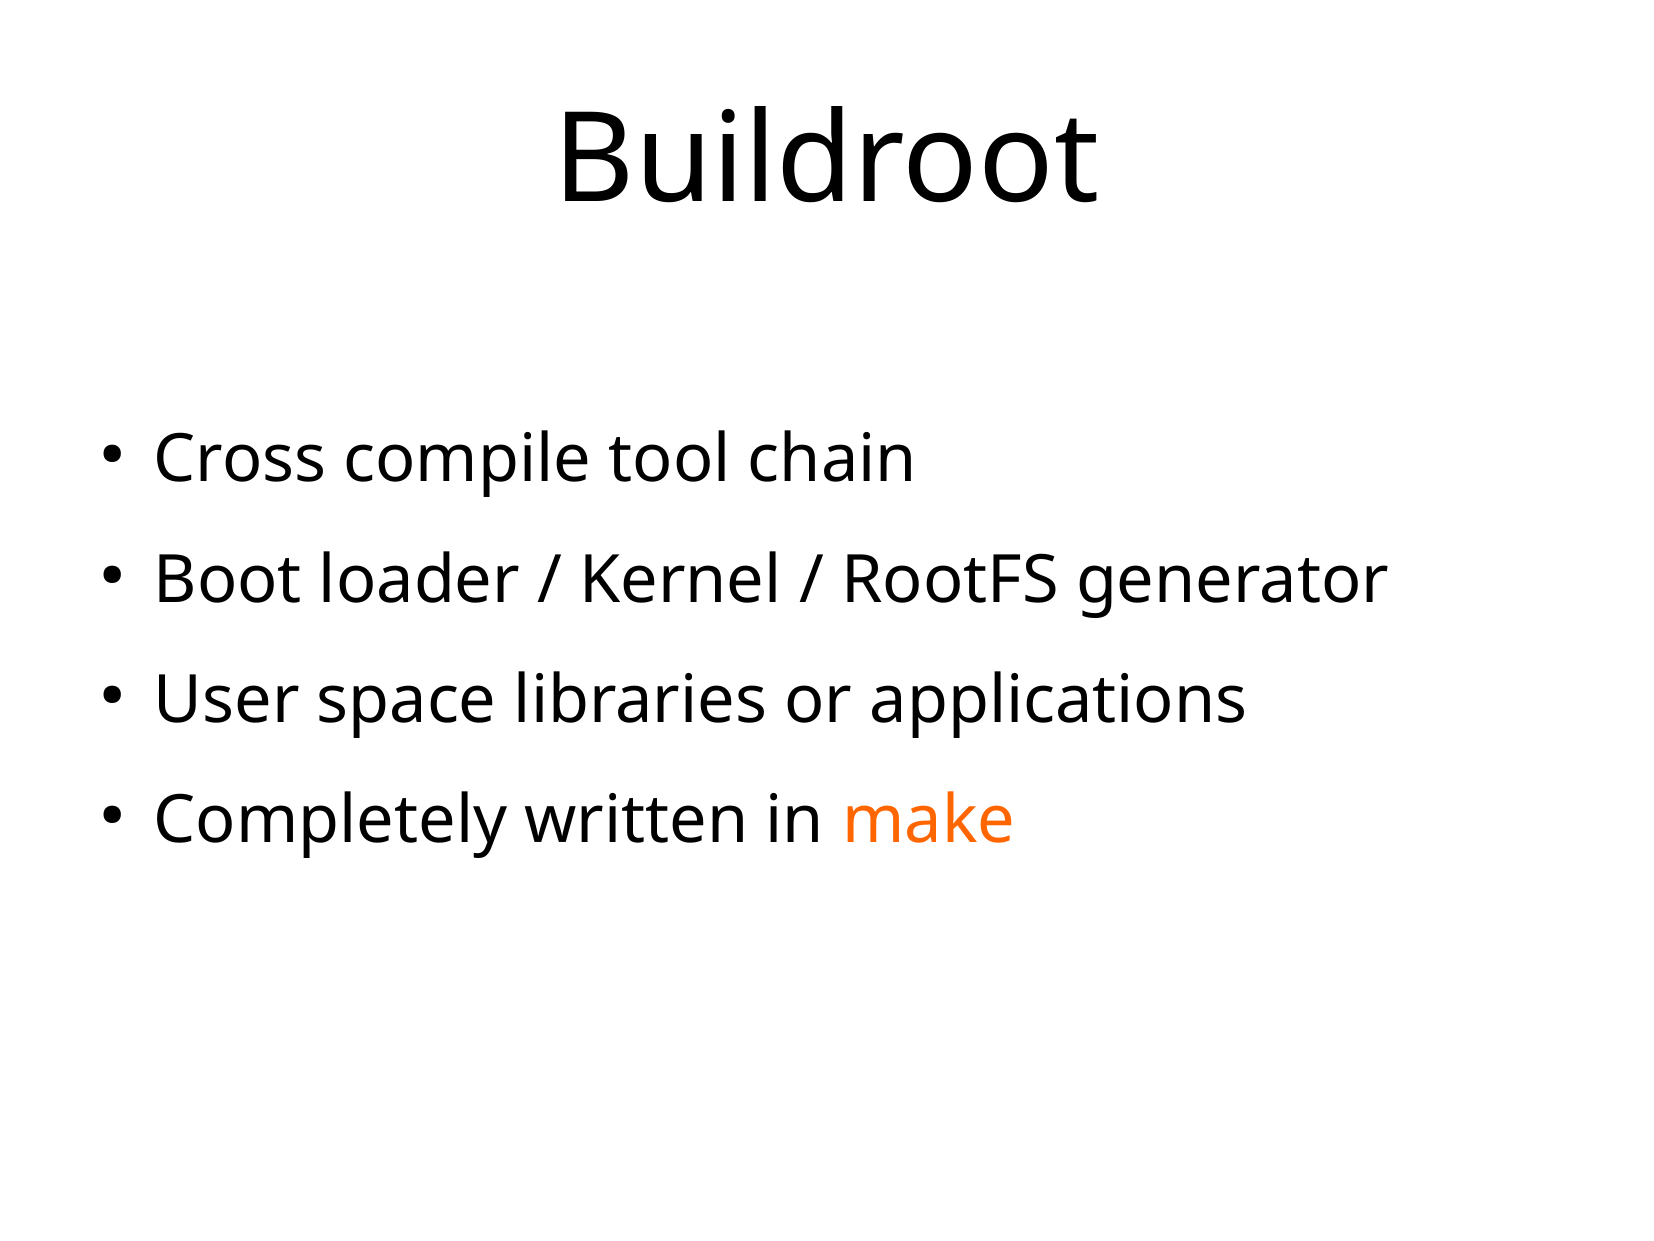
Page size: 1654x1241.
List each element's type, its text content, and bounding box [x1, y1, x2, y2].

list Cross compile tool chain Boot loader / Kernel / RootFS generator User space libraries or applications Completely written in make [82, 290, 1571, 1010]
title Buildroot [82, 49, 1571, 257]
